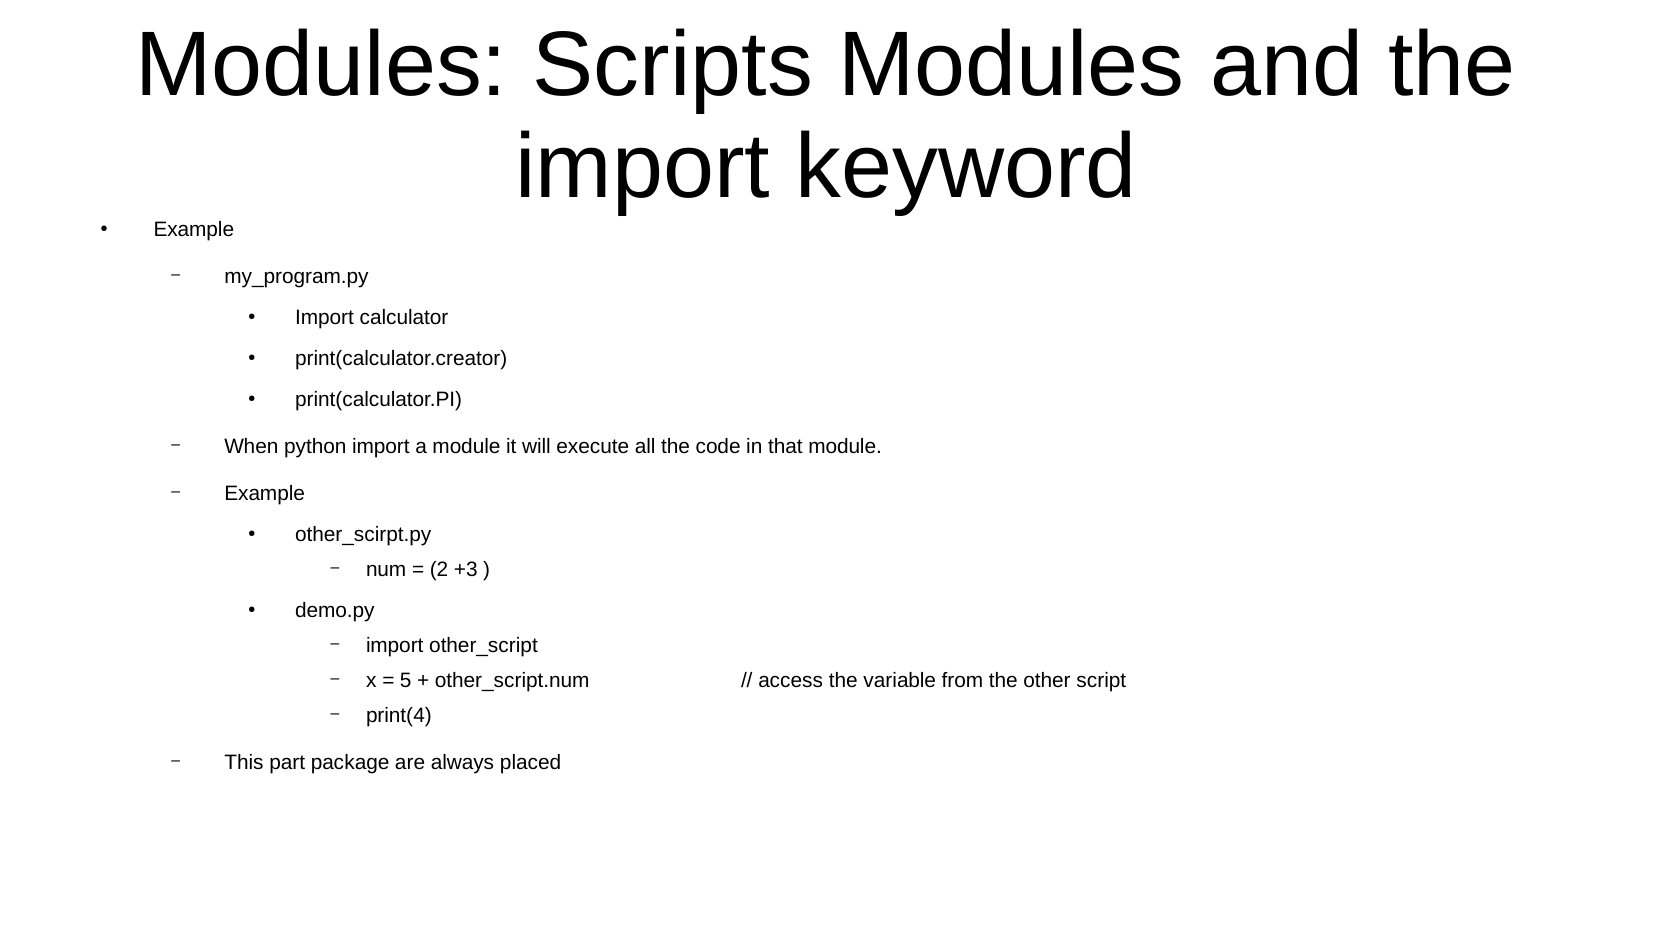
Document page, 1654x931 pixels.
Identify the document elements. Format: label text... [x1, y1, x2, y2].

title Modules: Scripts Modules and the import keyword [82, 12, 1571, 217]
list Example my_program.py Import calculator print(calculator.creator) print(calculator.PI) When python import a module it will execute all the code in that module. Example other_scirpt.py num = (2 +3 ) demo.py import other_script x = 5 + other_script.num // access the variable from the other script print(4) This part package are always placed [82, 217, 1576, 901]
